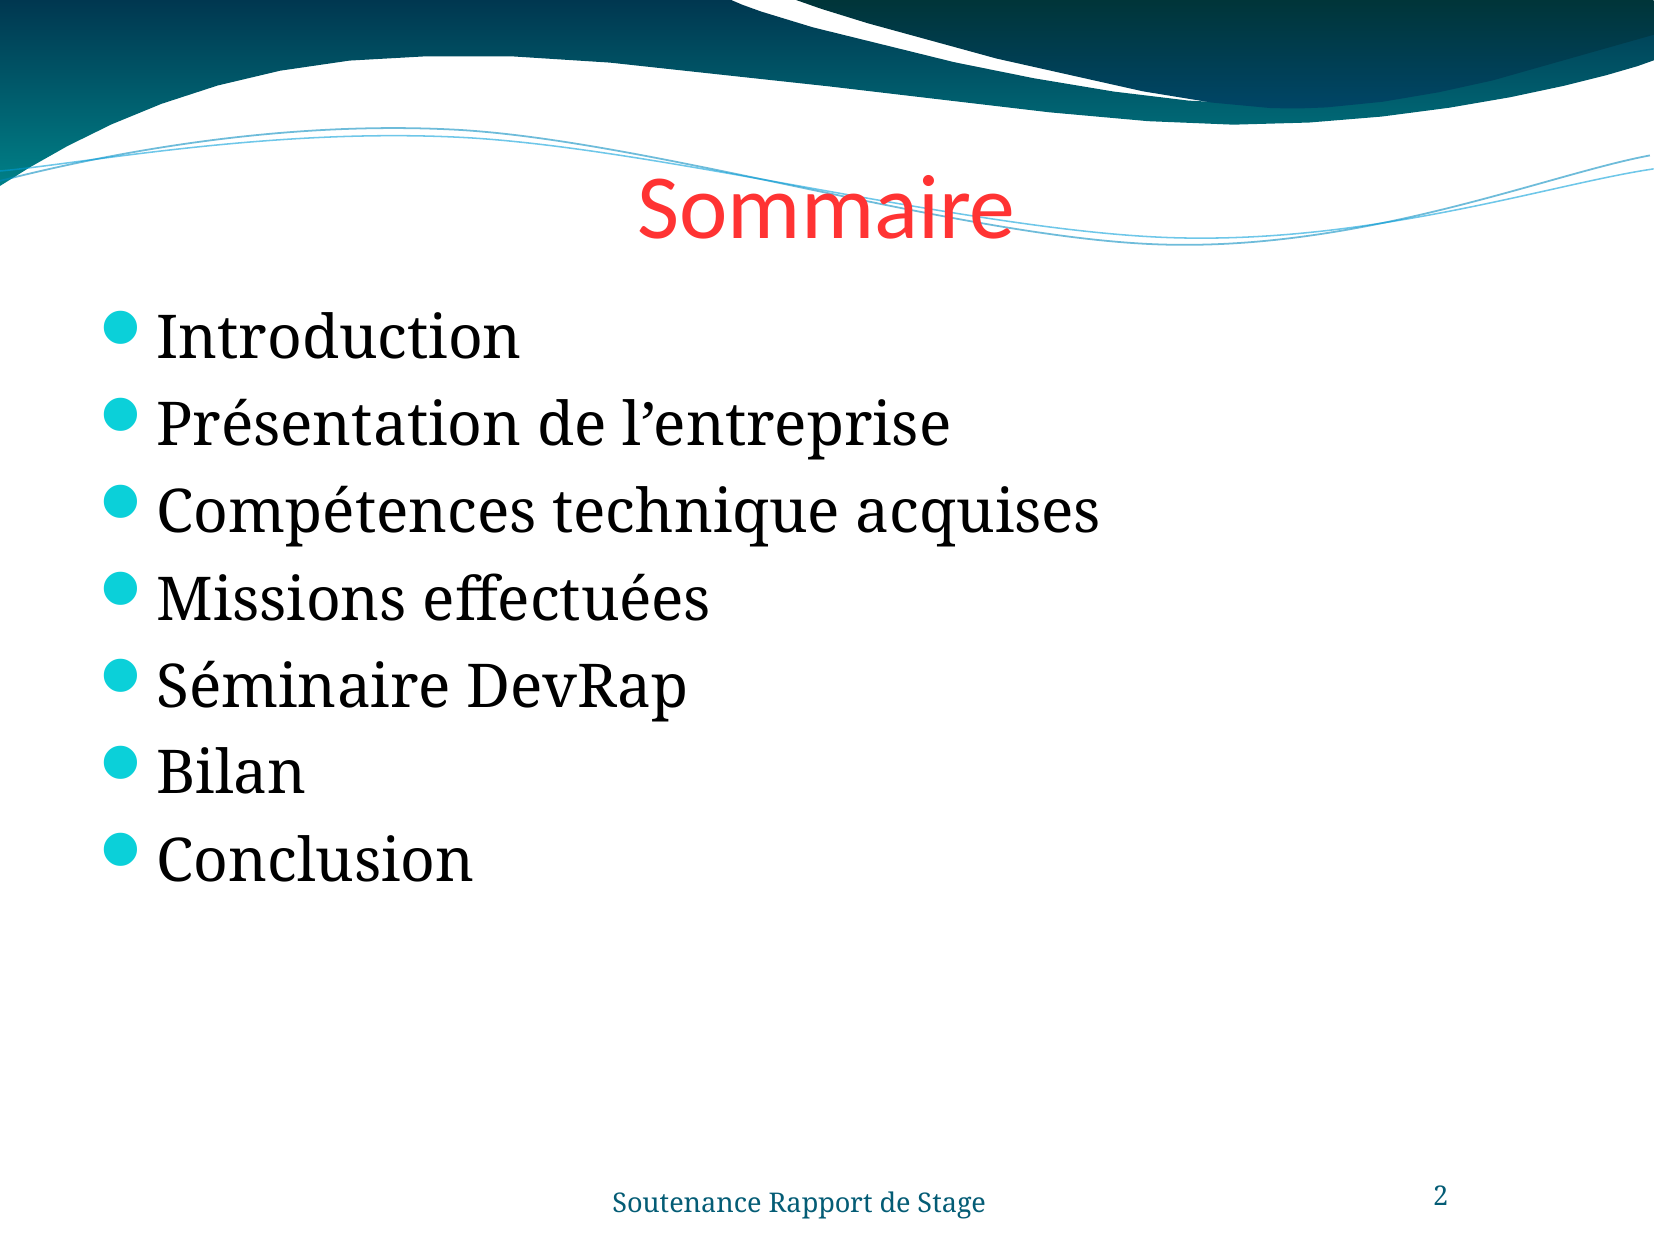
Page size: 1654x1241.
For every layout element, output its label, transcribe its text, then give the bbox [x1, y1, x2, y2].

title Sommaire [82, 49, 1571, 257]
text_box <numéro> [1433, 1149, 1571, 1216]
text_box Soutenance Rapport de Stage [496, 1151, 1103, 1218]
list Introduction Présentation de l’entreprise Compétences technique acquises Missions effectuées Séminaire DevRap Bilan Conclusion [82, 290, 1571, 1010]
